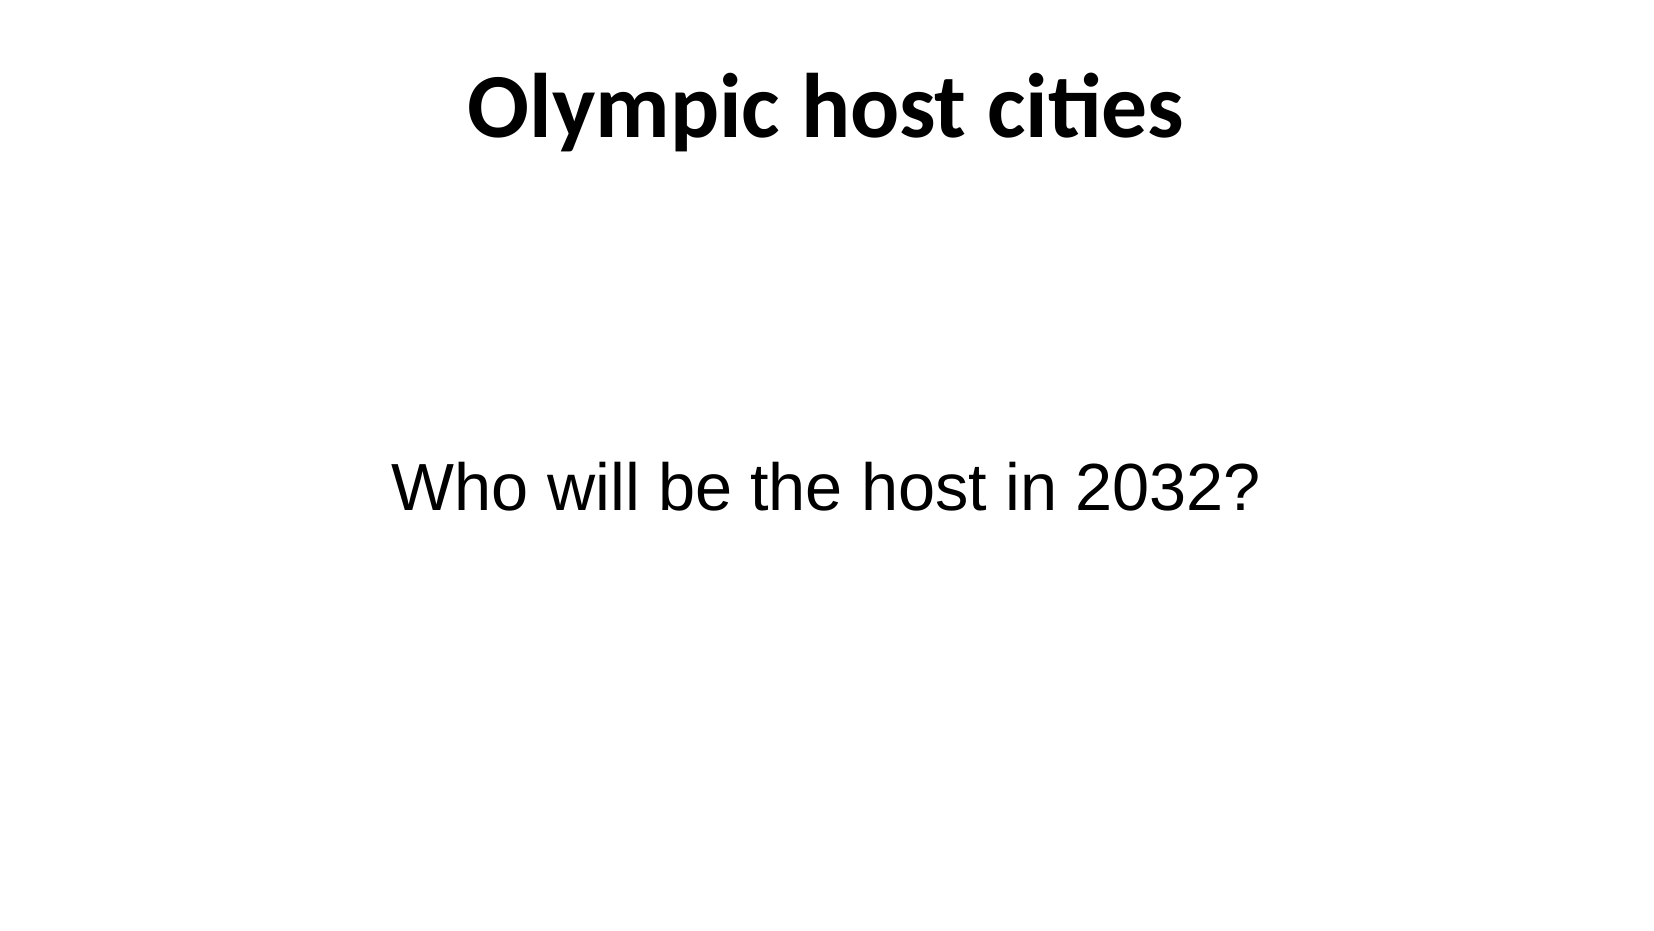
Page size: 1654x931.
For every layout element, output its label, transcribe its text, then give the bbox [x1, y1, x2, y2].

subtitle Who will be the host in 2032? [82, 217, 1571, 758]
title Olympic host cities [82, 37, 1571, 193]
